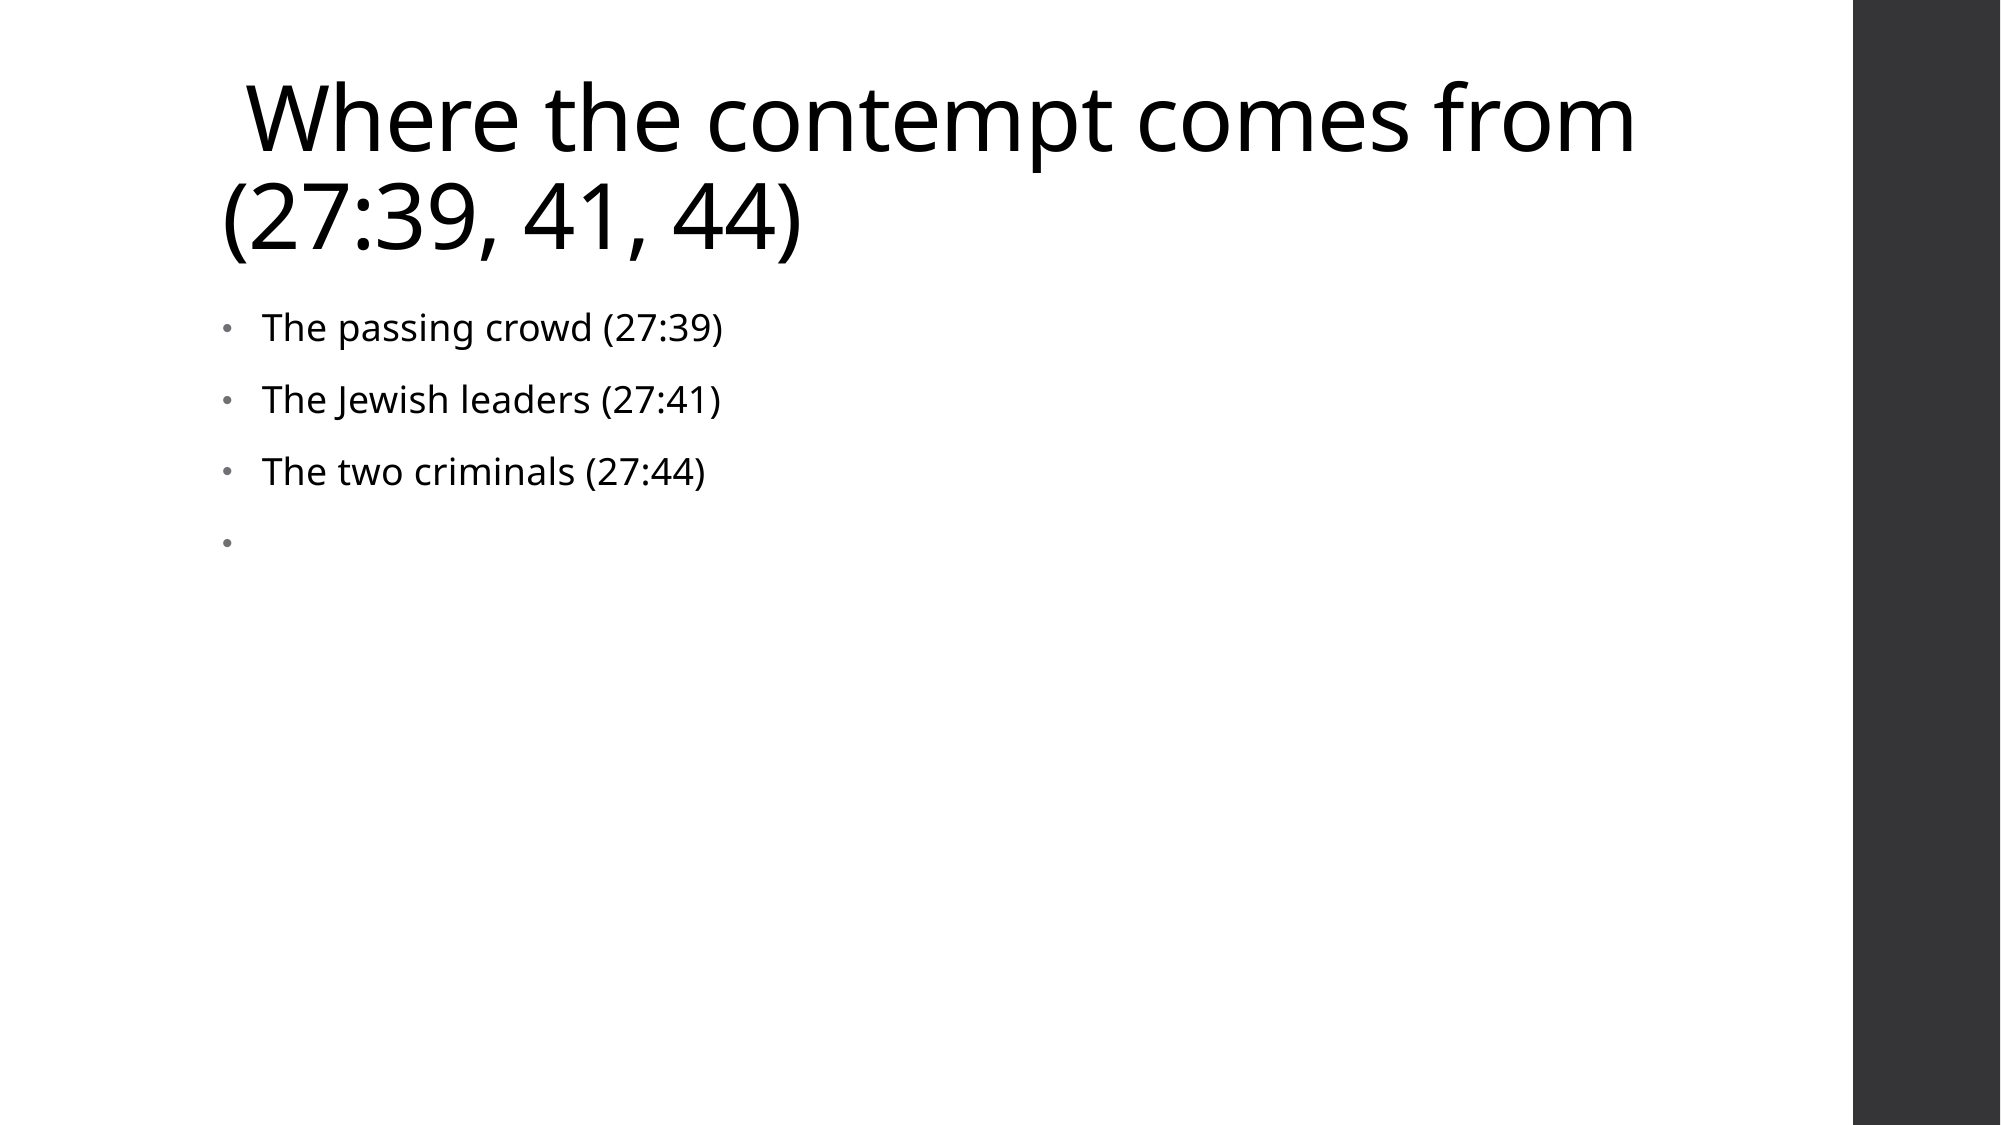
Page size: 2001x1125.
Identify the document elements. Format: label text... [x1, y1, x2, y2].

list The passing crowd (27:39) The Jewish leaders (27:41) The two criminals (27:44) [206, 299, 1617, 1014]
title Where the contempt comes from (27:39, 41, 44) [206, 60, 1797, 278]
